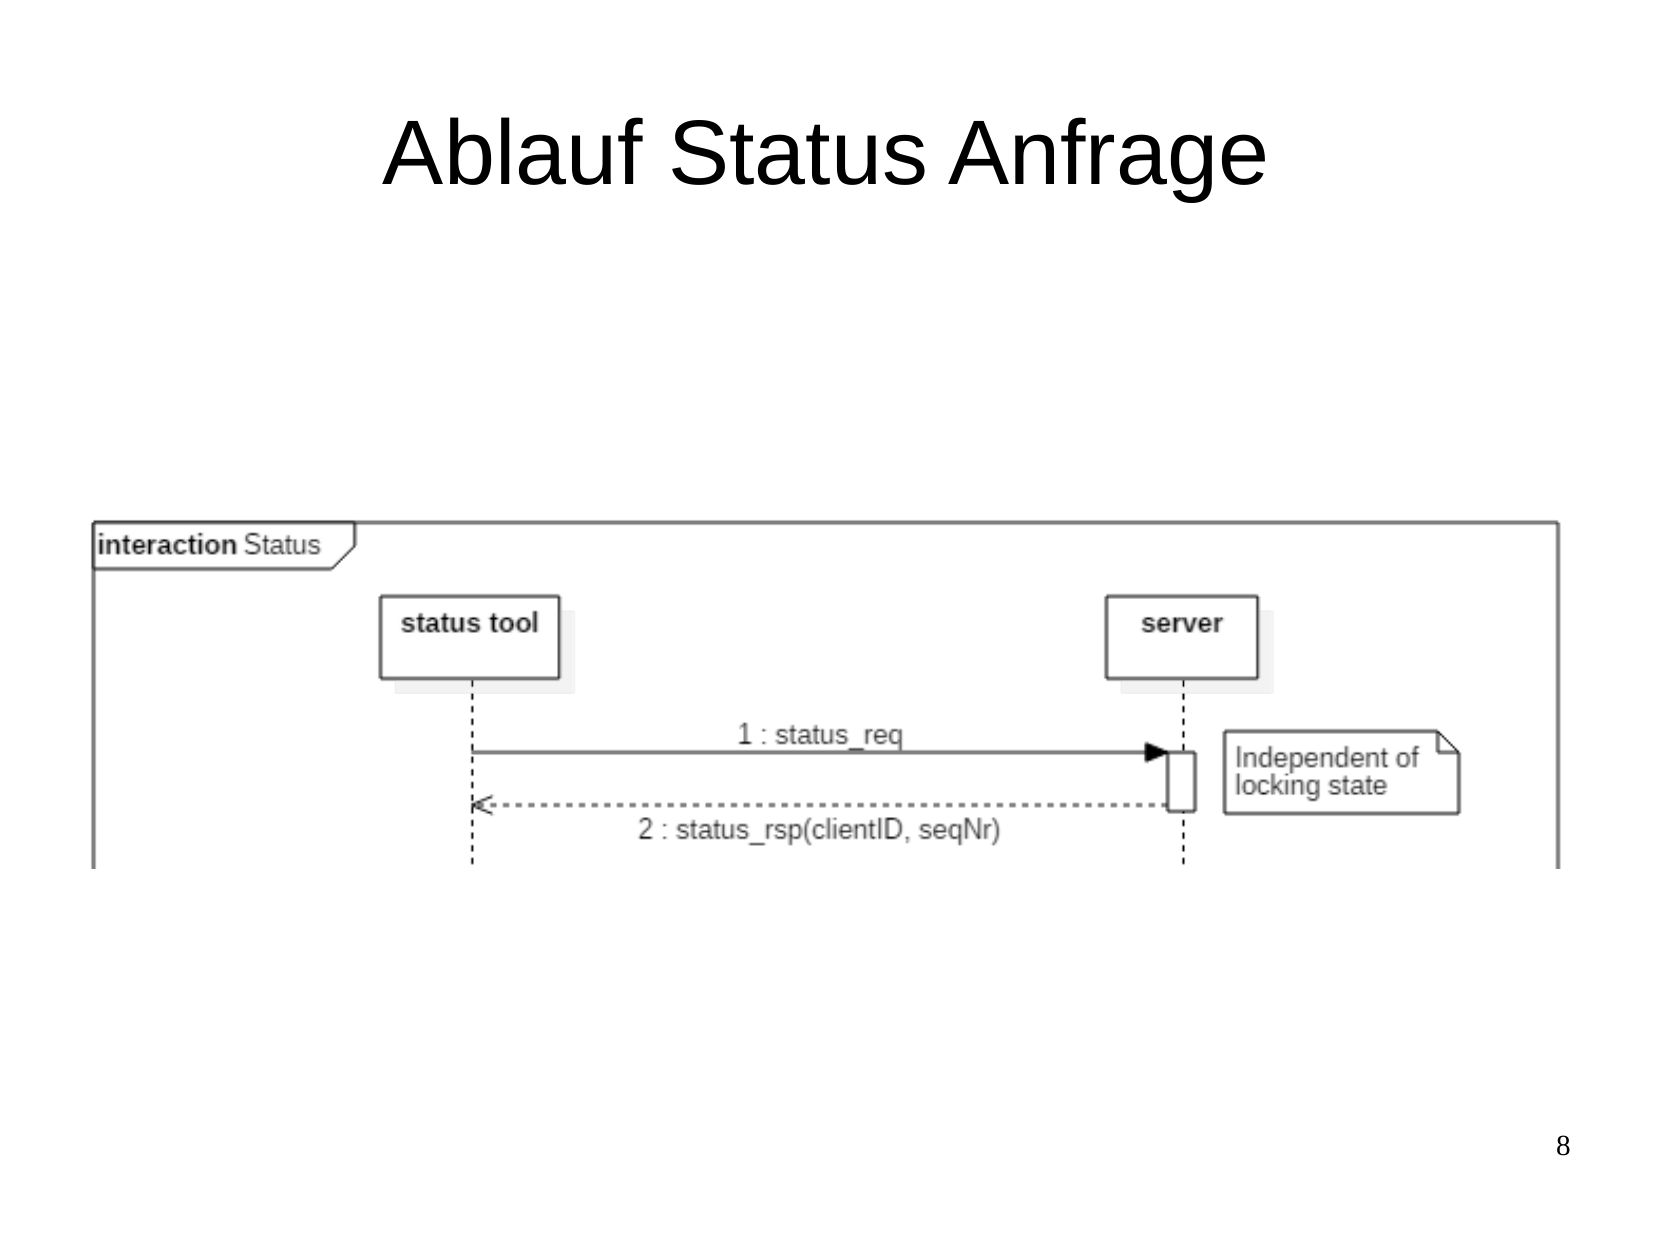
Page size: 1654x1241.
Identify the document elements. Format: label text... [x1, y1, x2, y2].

title Ablauf Status Anfrage [82, 49, 1571, 257]
picture [88, 502, 1565, 869]
